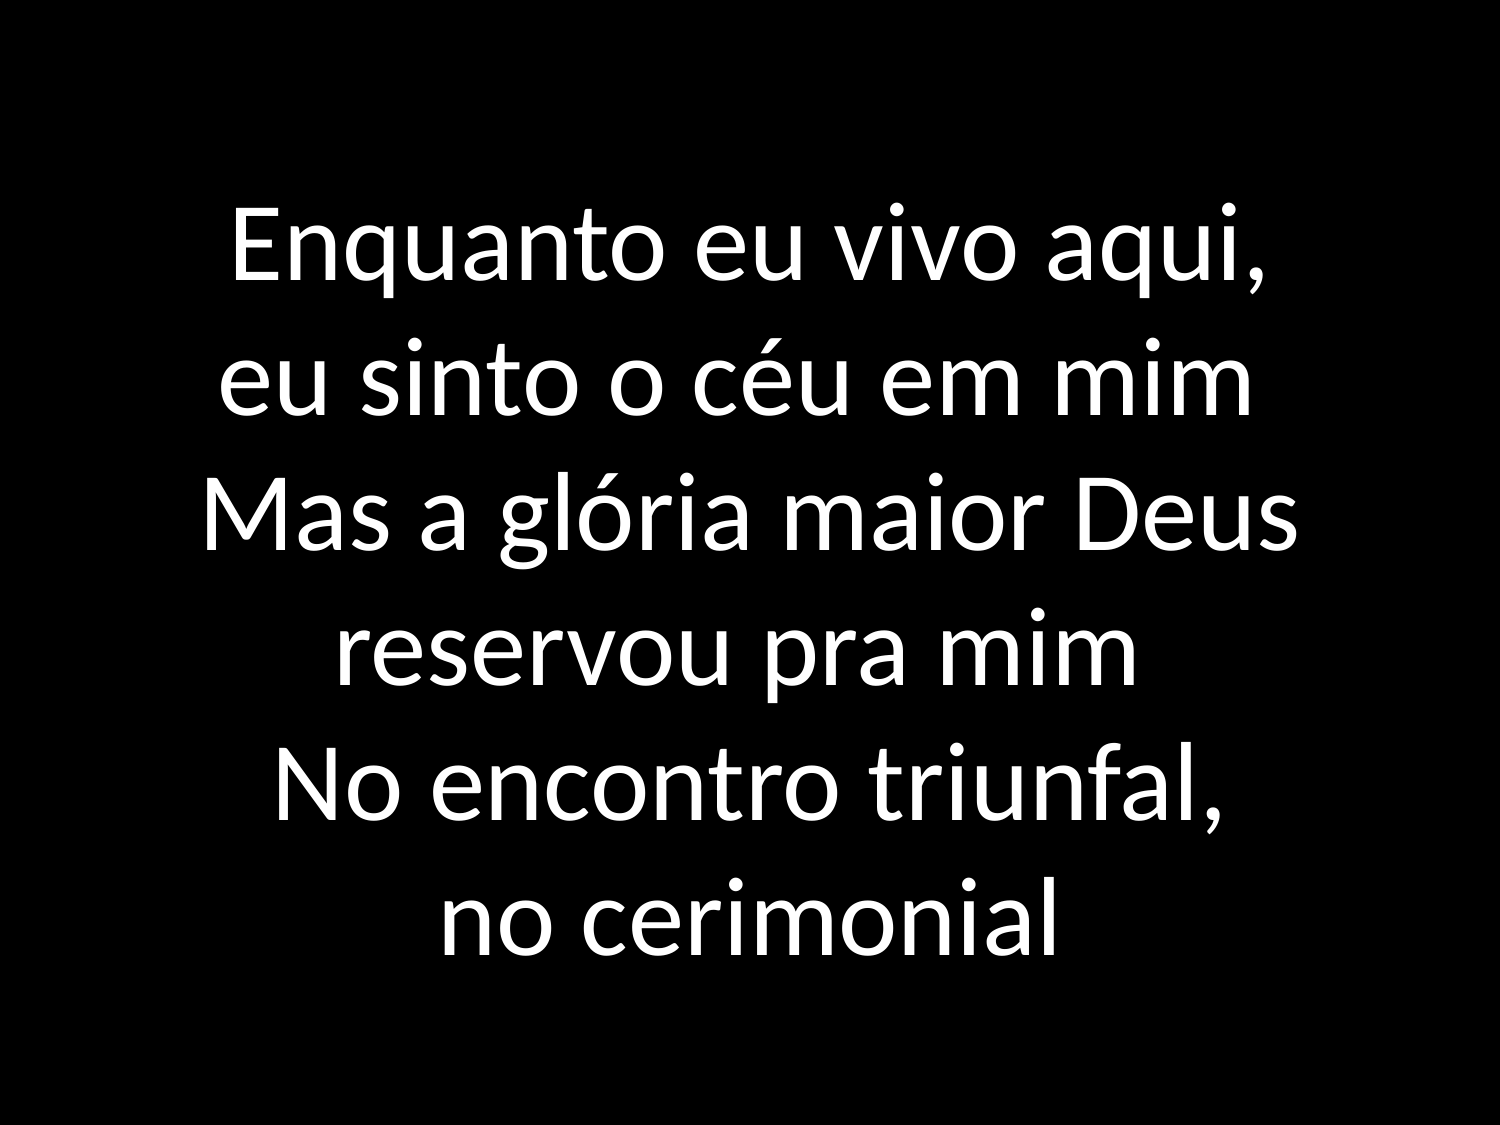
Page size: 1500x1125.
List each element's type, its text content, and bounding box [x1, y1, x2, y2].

title Enquanto eu vivo aqui, eu sinto o céu em mim Mas a glória maior Deus reservou pra mim No encontro triunfal, no cerimonial [46, 45, 1454, 1102]
